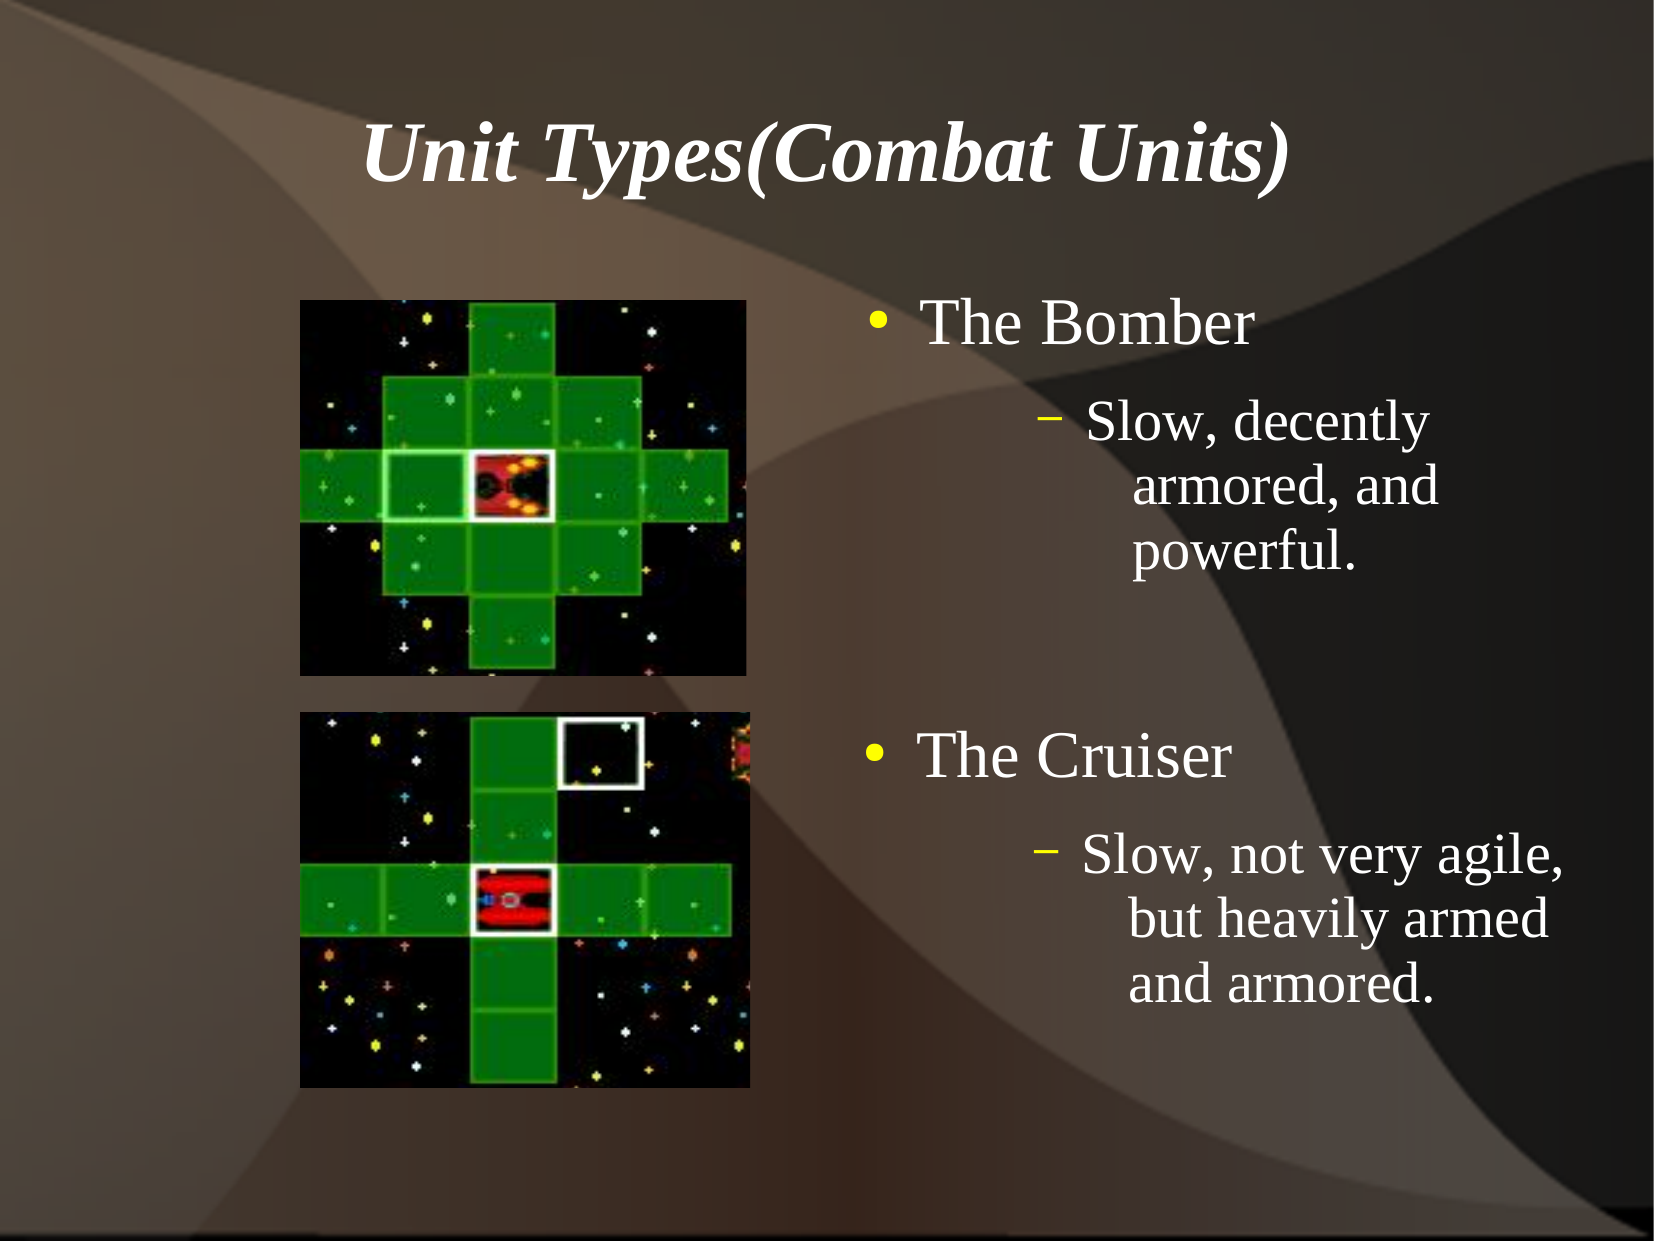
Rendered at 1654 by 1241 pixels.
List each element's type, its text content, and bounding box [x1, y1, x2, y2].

list The Bomber Slow, decently armored, and powerful. [848, 284, 1576, 676]
title Unit Types(Combat Units) [82, 49, 1571, 257]
picture [0, 0, 1654, 1241]
list The Cruiser Slow, not very agile, but heavily armed and armored. [845, 717, 1572, 1109]
